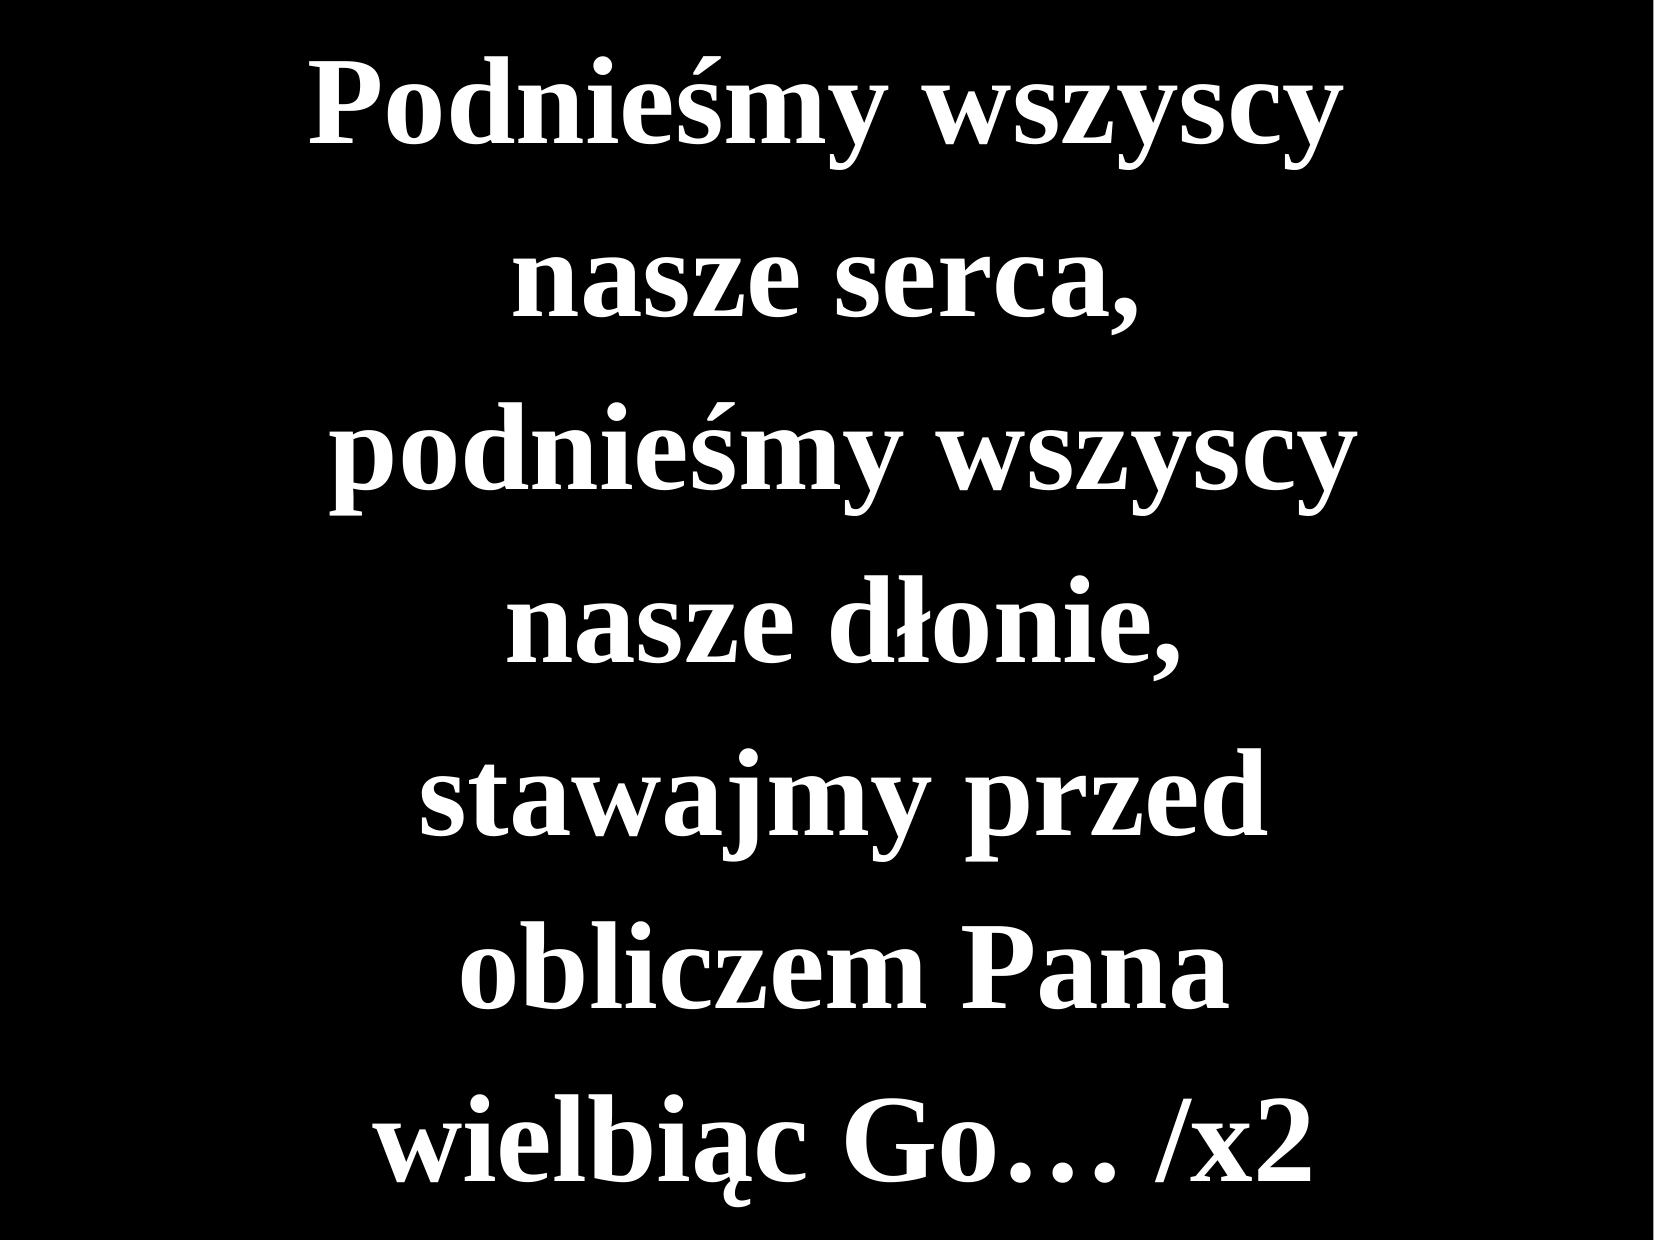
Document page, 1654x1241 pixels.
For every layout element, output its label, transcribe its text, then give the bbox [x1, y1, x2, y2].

subtitle Podnieśmy wszyscy ppp nasze serca, ppp podnieśmy wszyscy ppp nasze dłonie, ppp stawajmy przed ppp obliczem Pana ppp wielbiąc Go… /x2 [0, 0, 1654, 1241]
